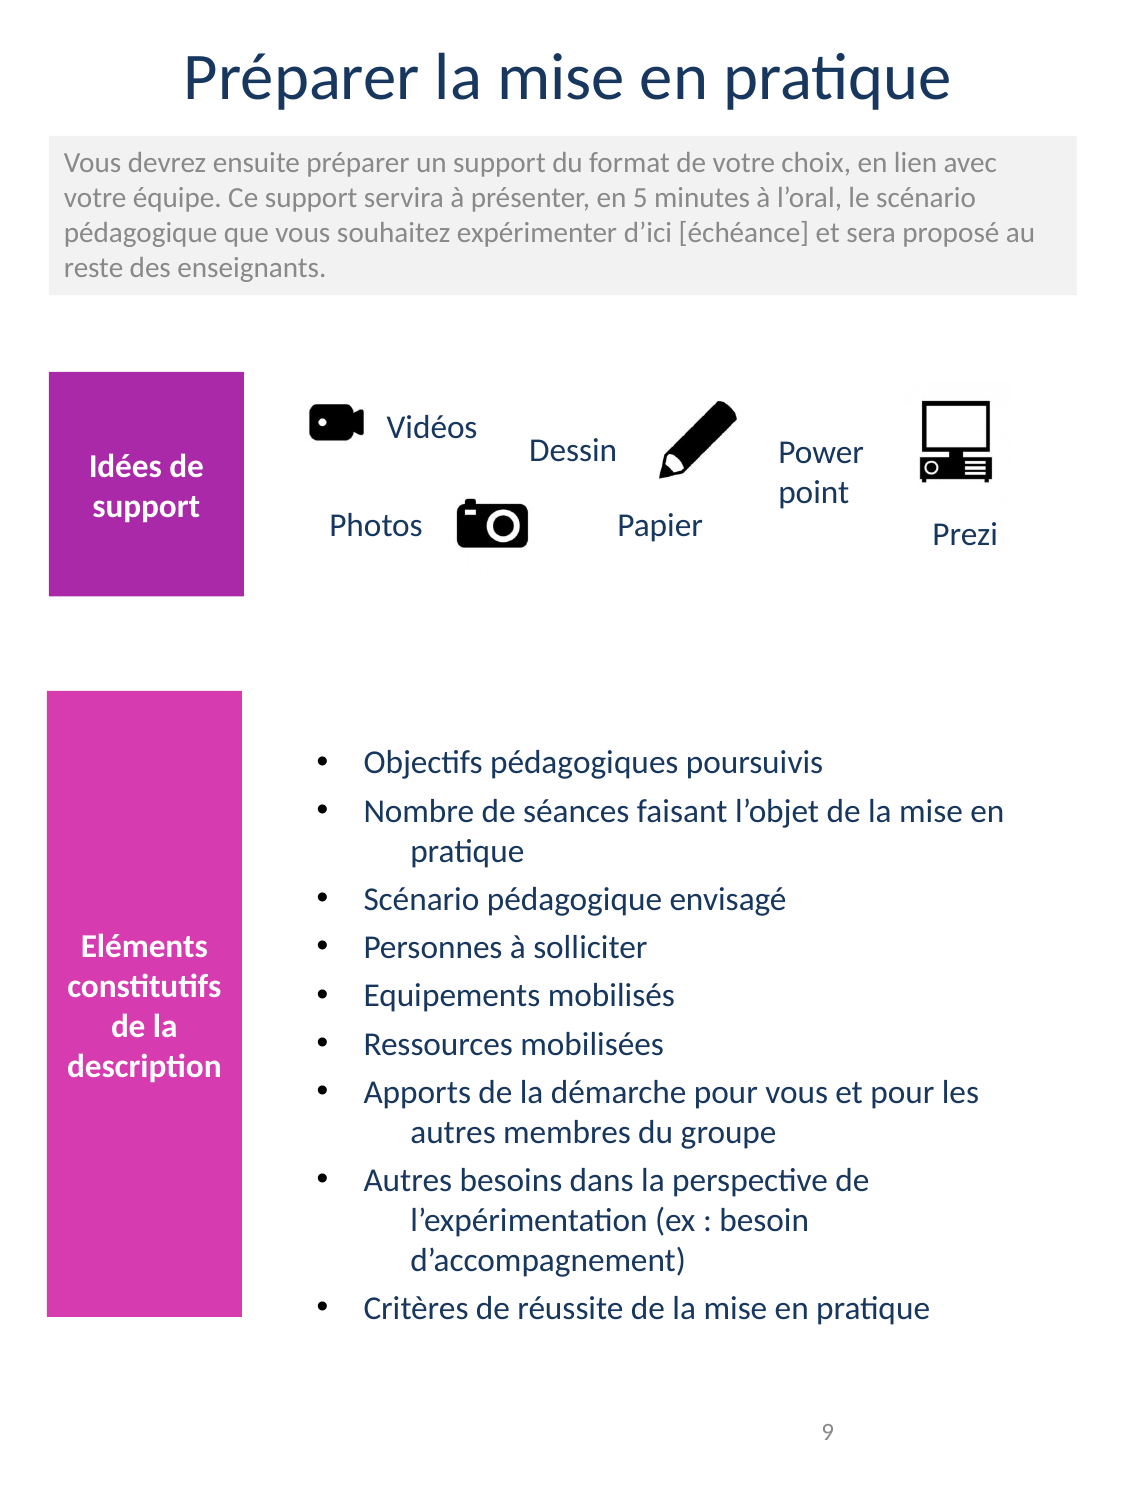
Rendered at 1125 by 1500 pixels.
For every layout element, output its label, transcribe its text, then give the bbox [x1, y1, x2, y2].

text_box Power point [763, 422, 905, 506]
picture [284, 371, 386, 473]
text_box Objectifs pédagogiques poursuivis Nombre de séances faisant l’objet de la mise en pratique Scénario pédagogique envisagé Personnes à solliciter Equipements mobilisés Ressources mobilisées Apports de la démarche pour vous et pour les autres membres du groupe Autres besoins dans la perspective de l’expérimentation (ex : besoin d’accompagnement) Critères de réussite de la mise en pratique [301, 620, 1077, 1447]
text_box Papier [602, 481, 744, 565]
text_box Vidéos [371, 383, 513, 467]
text_box Prezi [917, 490, 1059, 574]
text_box 9 [806, 1390, 1069, 1471]
picture [435, 469, 549, 582]
text_box Vous devrez ensuite préparer un support du format de votre choix, en lien avec votre équipe. Ce support servira à présenter, en 5 minutes à l’oral, le scénario pédagogique que vous souhaitez expérimenter d’ici [échéance] et sera proposé au reste des enseignants. [48, 135, 1077, 296]
text_box Idées de support [48, 371, 244, 597]
picture [651, 393, 744, 486]
text_box Eléments constitutifs de la description [46, 690, 242, 1317]
text_box Dessin [514, 406, 651, 490]
picture [899, 380, 1012, 503]
title Préparer la mise en pratique [90, 22, 1047, 124]
text_box Photos [314, 481, 435, 565]
